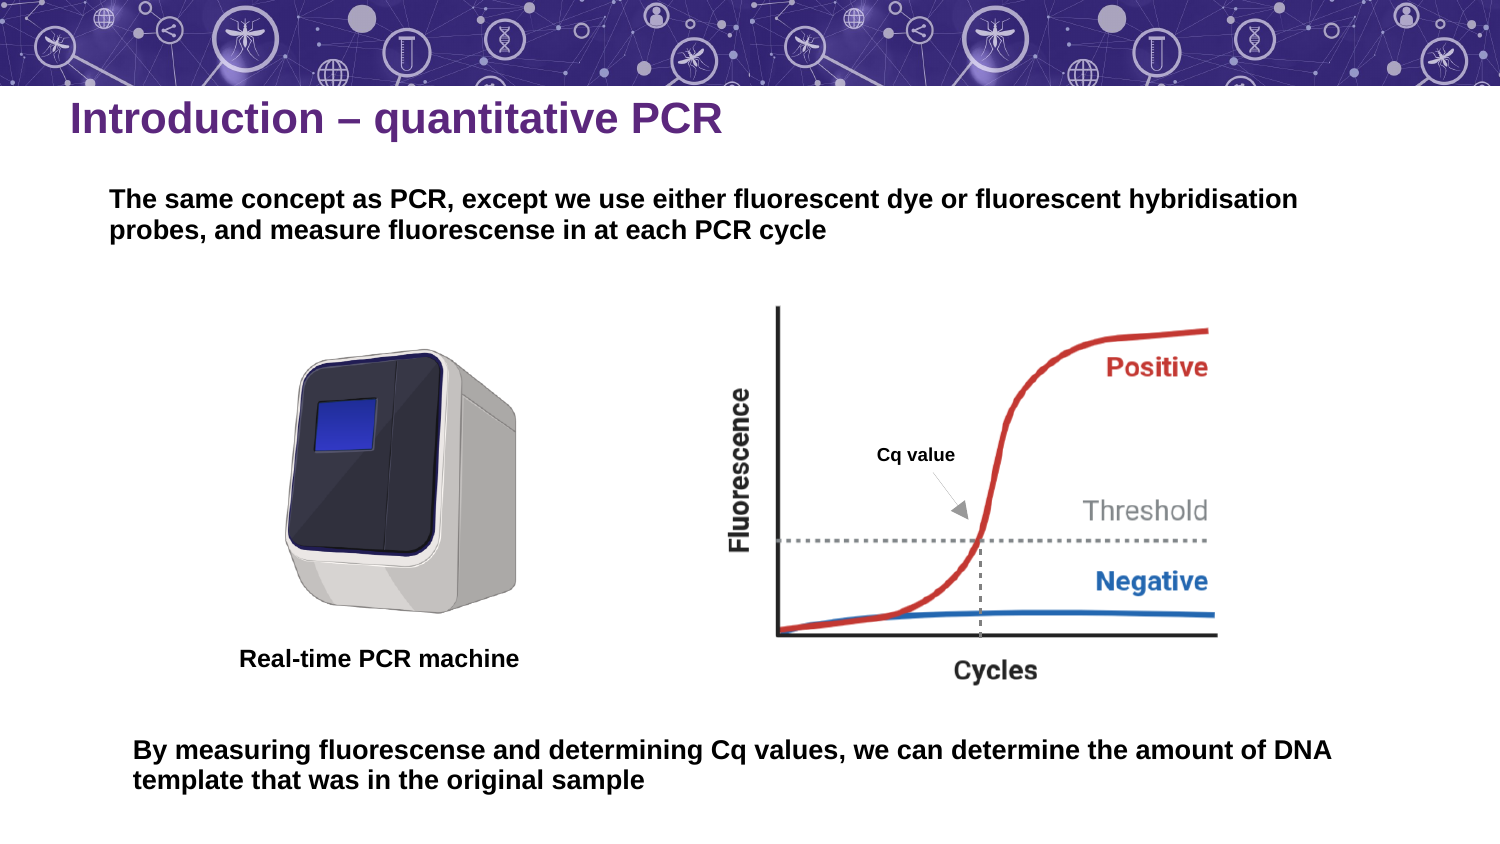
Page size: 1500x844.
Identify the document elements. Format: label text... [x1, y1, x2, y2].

text_box By measuring fluorescense and determining Cq values, we can determine the amount of DNA template that was in the original sample [118, 727, 1406, 804]
title Introduction – quantitative PCR [54, 75, 1118, 151]
picture [696, 259, 1241, 720]
text_box Cq value [862, 437, 981, 473]
picture [0, 0, 1500, 86]
text_box The same concept as PCR, except we use either fluorescent dye or fluorescent hybridisation probes, and measure fluorescense in at each PCR cycle [94, 177, 1382, 253]
picture [271, 342, 539, 626]
text_box Real-time PCR machine [224, 637, 544, 681]
